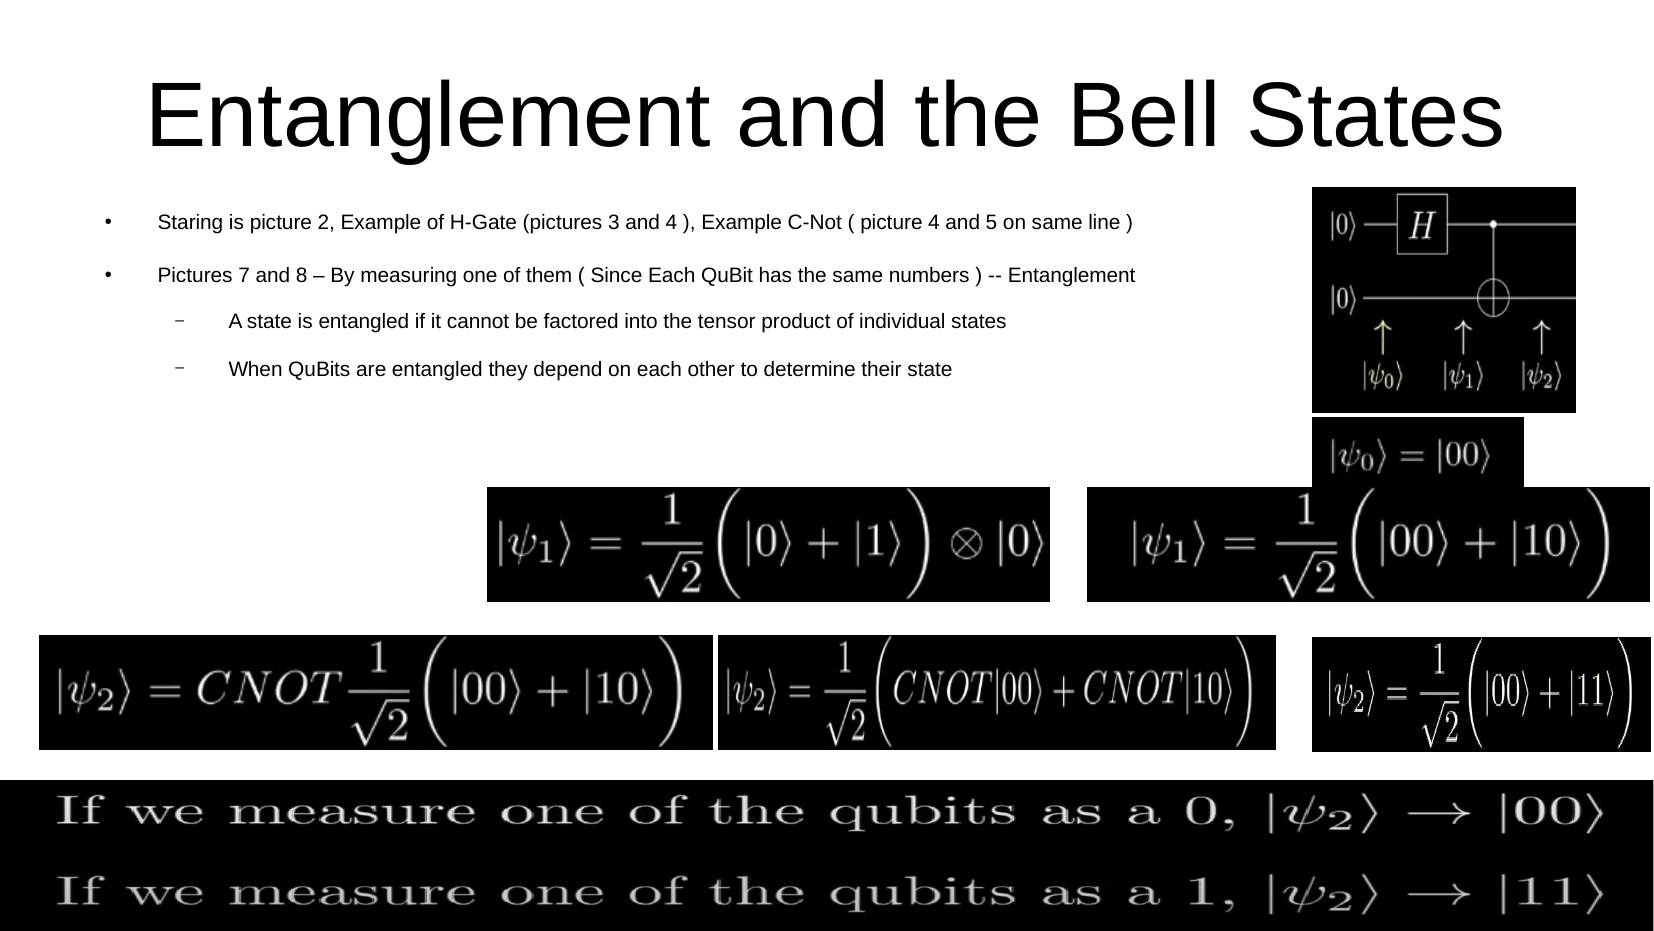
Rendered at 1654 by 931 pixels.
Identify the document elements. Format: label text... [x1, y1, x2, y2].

picture [1312, 637, 1651, 752]
picture [718, 635, 1276, 751]
list Staring is picture 2, Example of H-Gate (pictures 3 and 4 ), Example C-Not ( picture 4 and 5 on same line ) Pictures 7 and 8 – By measuring one of them ( Since Each QuBit has the same numbers ) -- Entanglement A state is entangled if it cannot be factored into the tensor product of individual states When QuBits are entangled they depend on each other to determine their state [86, 210, 1576, 780]
picture [39, 635, 713, 751]
picture [1087, 417, 1650, 602]
title Entanglement and the Bell States [82, 37, 1571, 193]
picture [1312, 187, 1576, 413]
picture [0, 780, 1654, 931]
picture [487, 487, 1050, 602]
